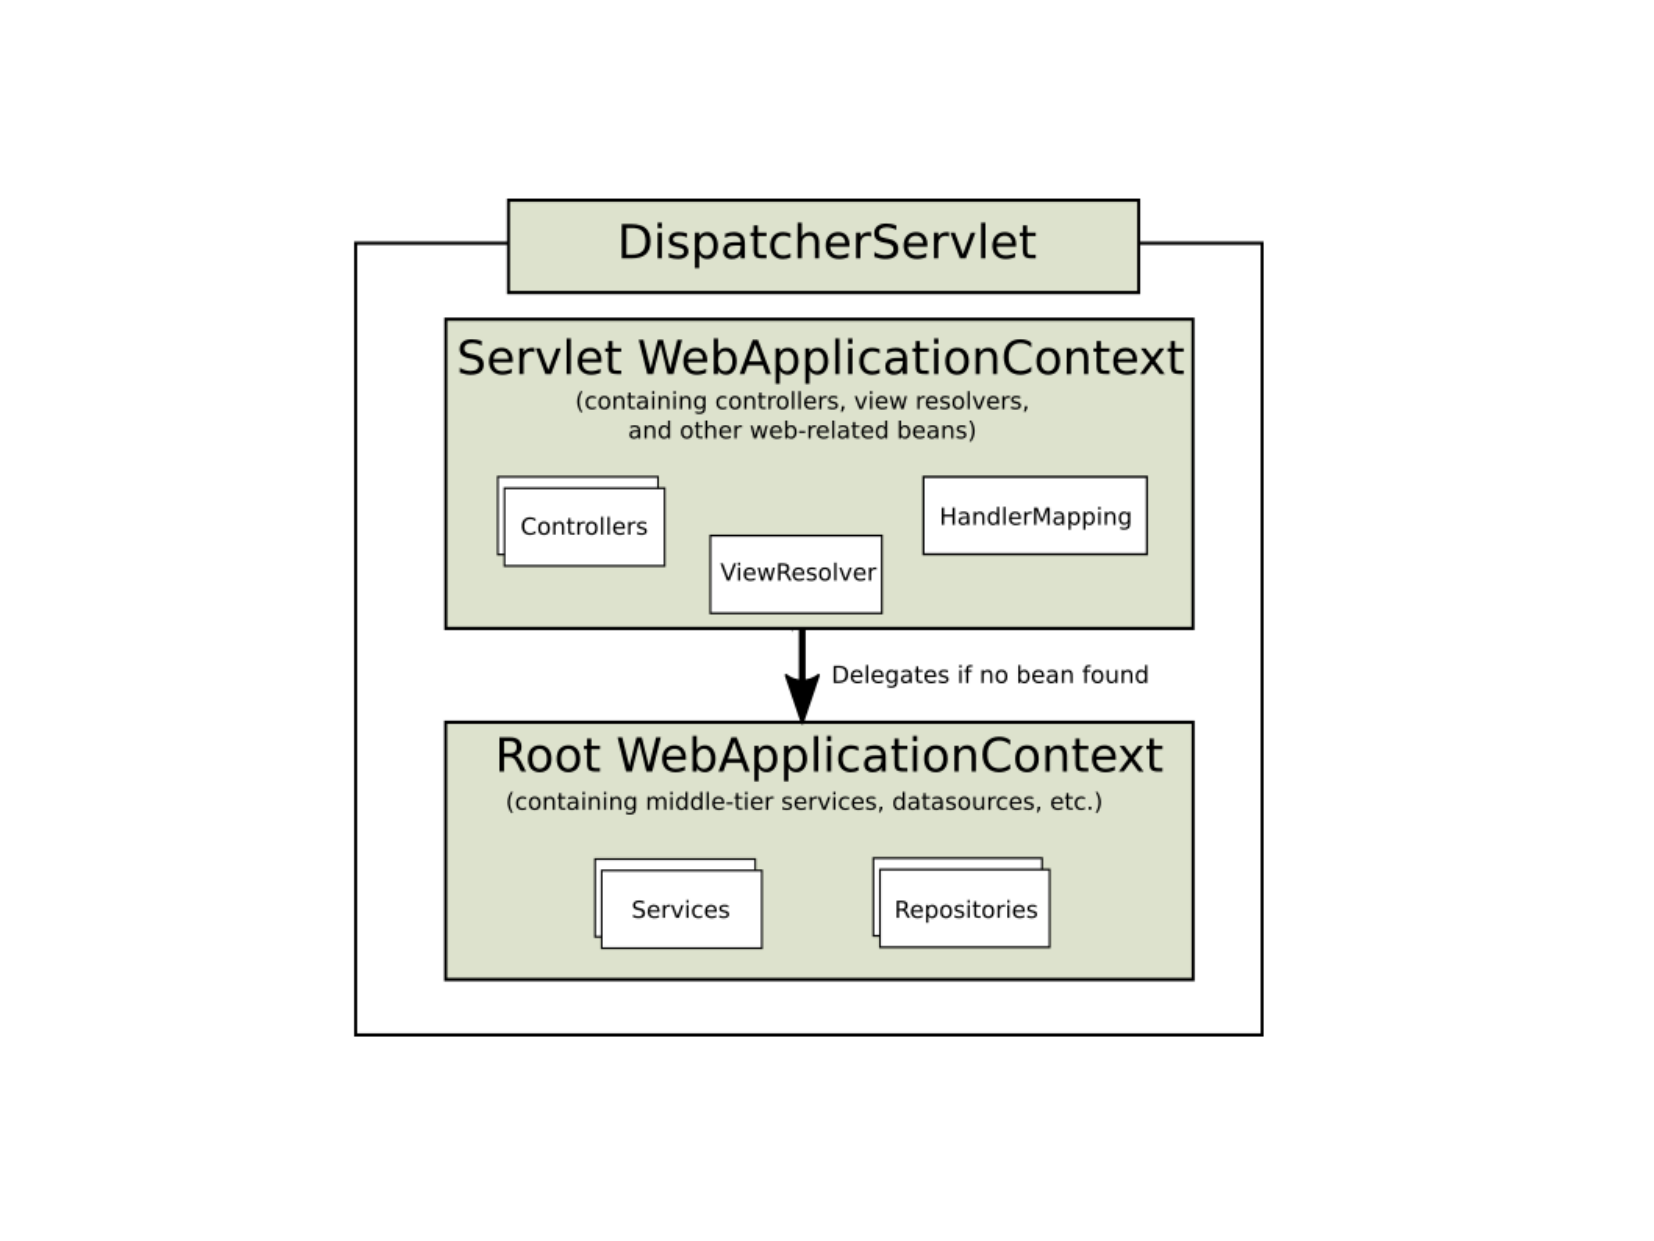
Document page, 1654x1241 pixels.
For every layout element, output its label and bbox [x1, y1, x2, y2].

picture [270, 177, 1353, 1066]
